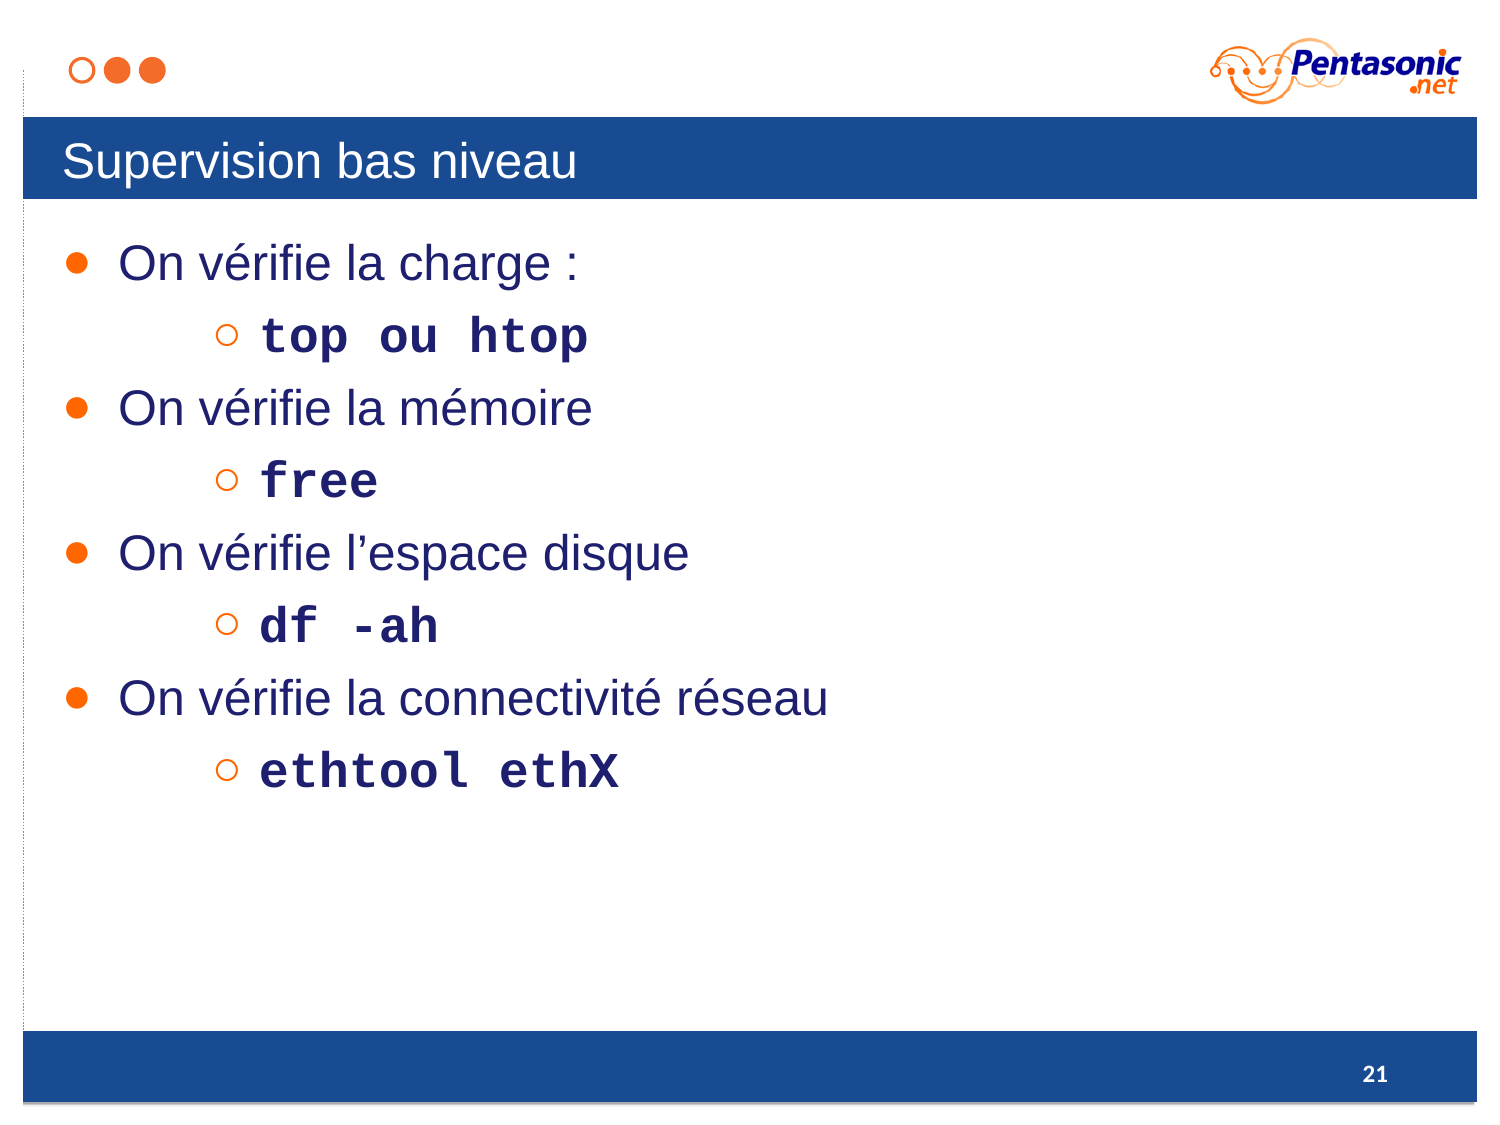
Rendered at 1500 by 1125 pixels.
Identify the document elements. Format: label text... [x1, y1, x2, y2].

list On vérifie la charge : top ou htop On vérifie la mémoire free On vérifie l’espace disque df -ah On vérifie la connectivité réseau ethtool ethX [46, 222, 1454, 1008]
text_box 21 [1347, 1042, 1477, 1103]
title Supervision bas niveau [46, 117, 1454, 200]
